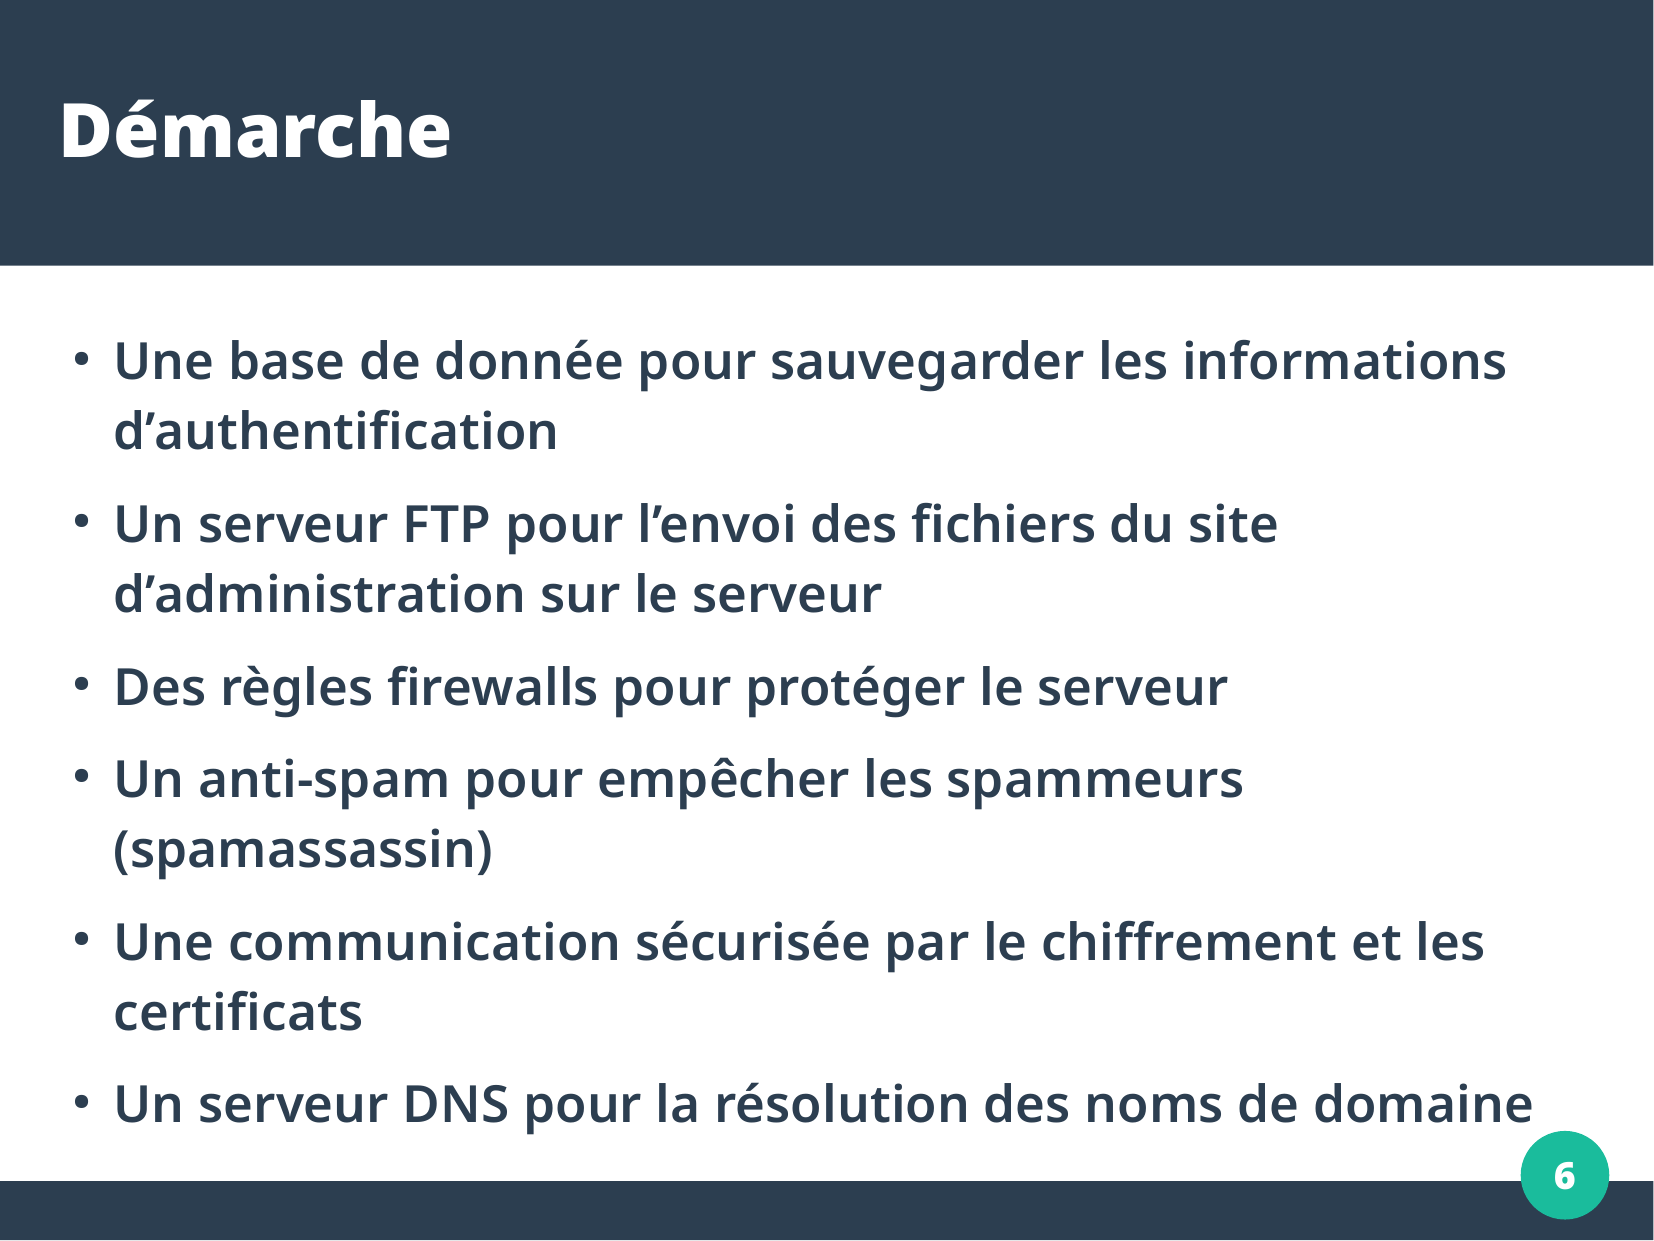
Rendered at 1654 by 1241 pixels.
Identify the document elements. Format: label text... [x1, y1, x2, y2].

list Une base de donnée pour sauvegarder les informations d’authentification Un serveur FTP pour l’envoi des fichiers du site d’administration sur le serveur Des règles firewalls pour protéger le serveur Un anti-spam pour empêcher les spammeurs (spamassassin) Une communication sécurisée par le chiffrement et les certificats Un serveur DNS pour la résolution des noms de domaine [59, 324, 1595, 1152]
title Démarche [59, 49, 1595, 207]
